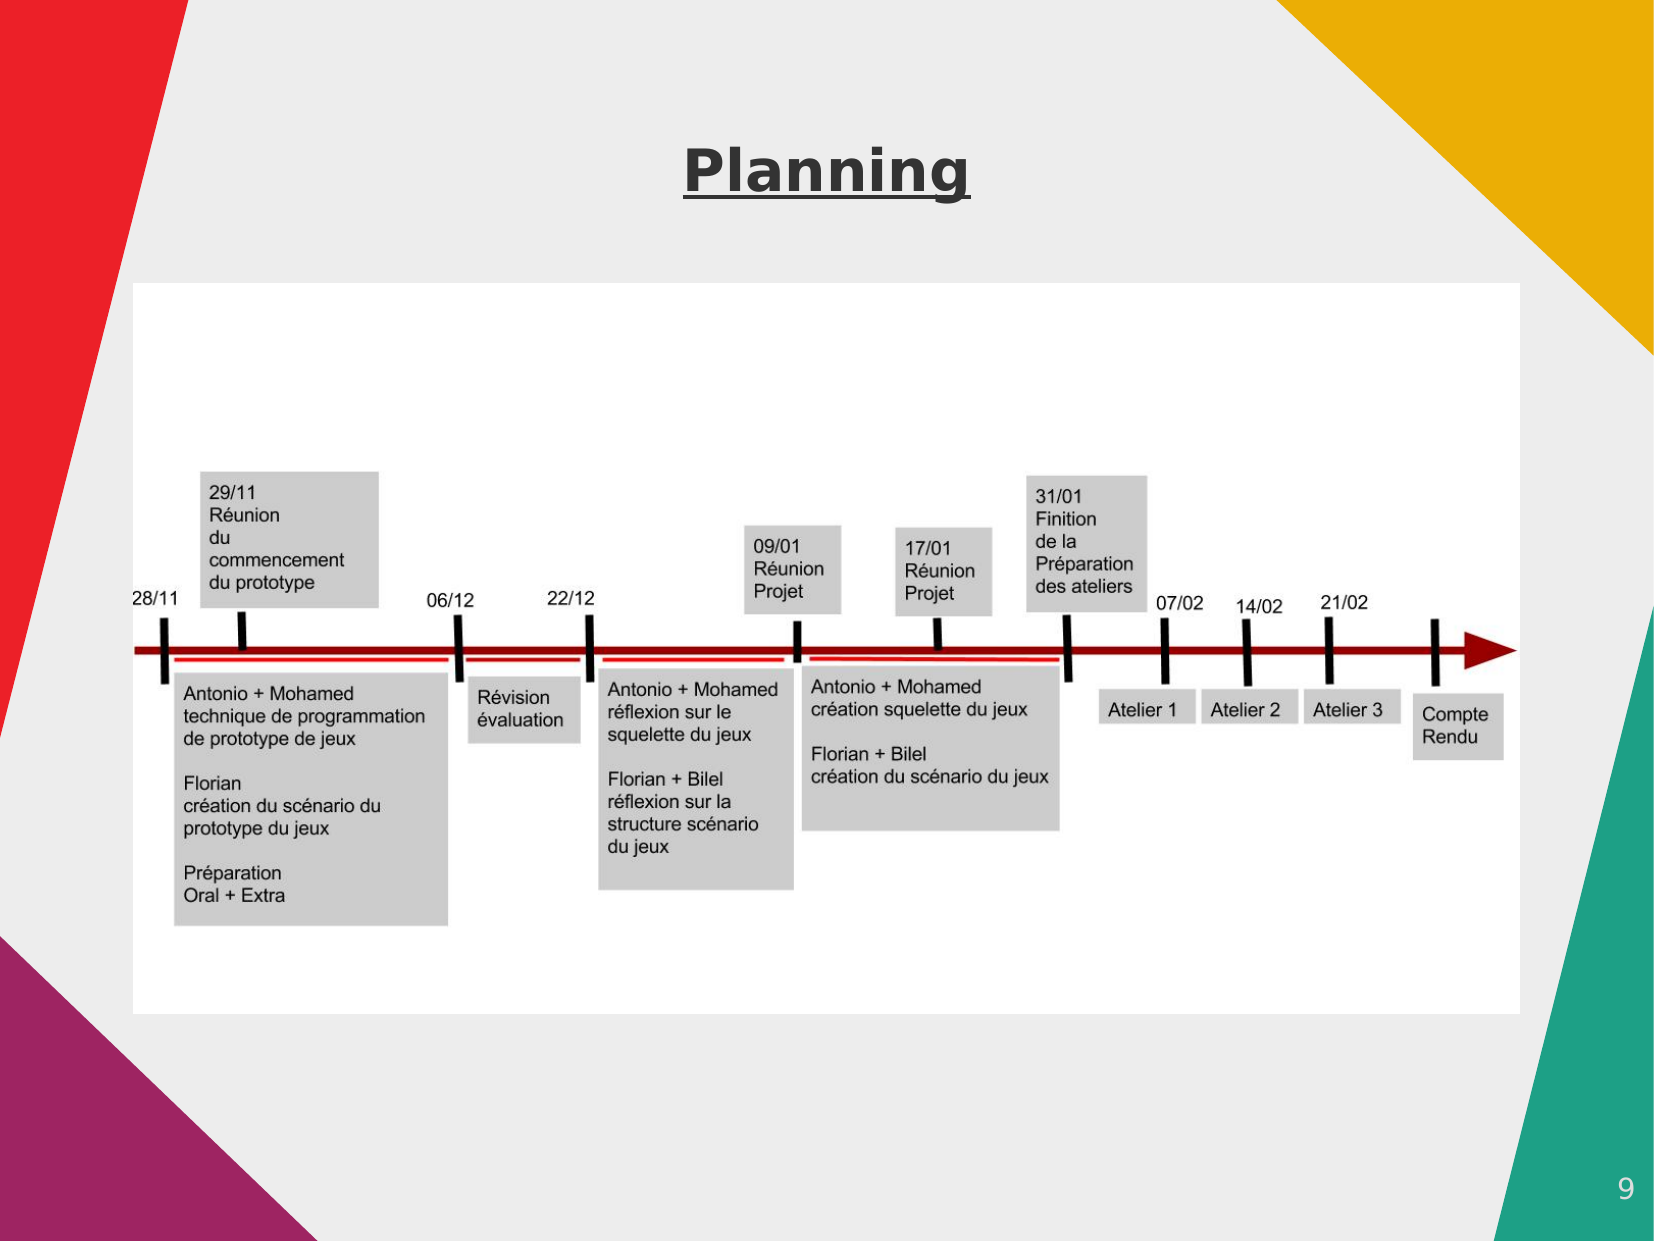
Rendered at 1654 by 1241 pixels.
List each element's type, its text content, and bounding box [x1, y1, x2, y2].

picture [133, 283, 1520, 1014]
title Planning [114, 73, 1539, 271]
